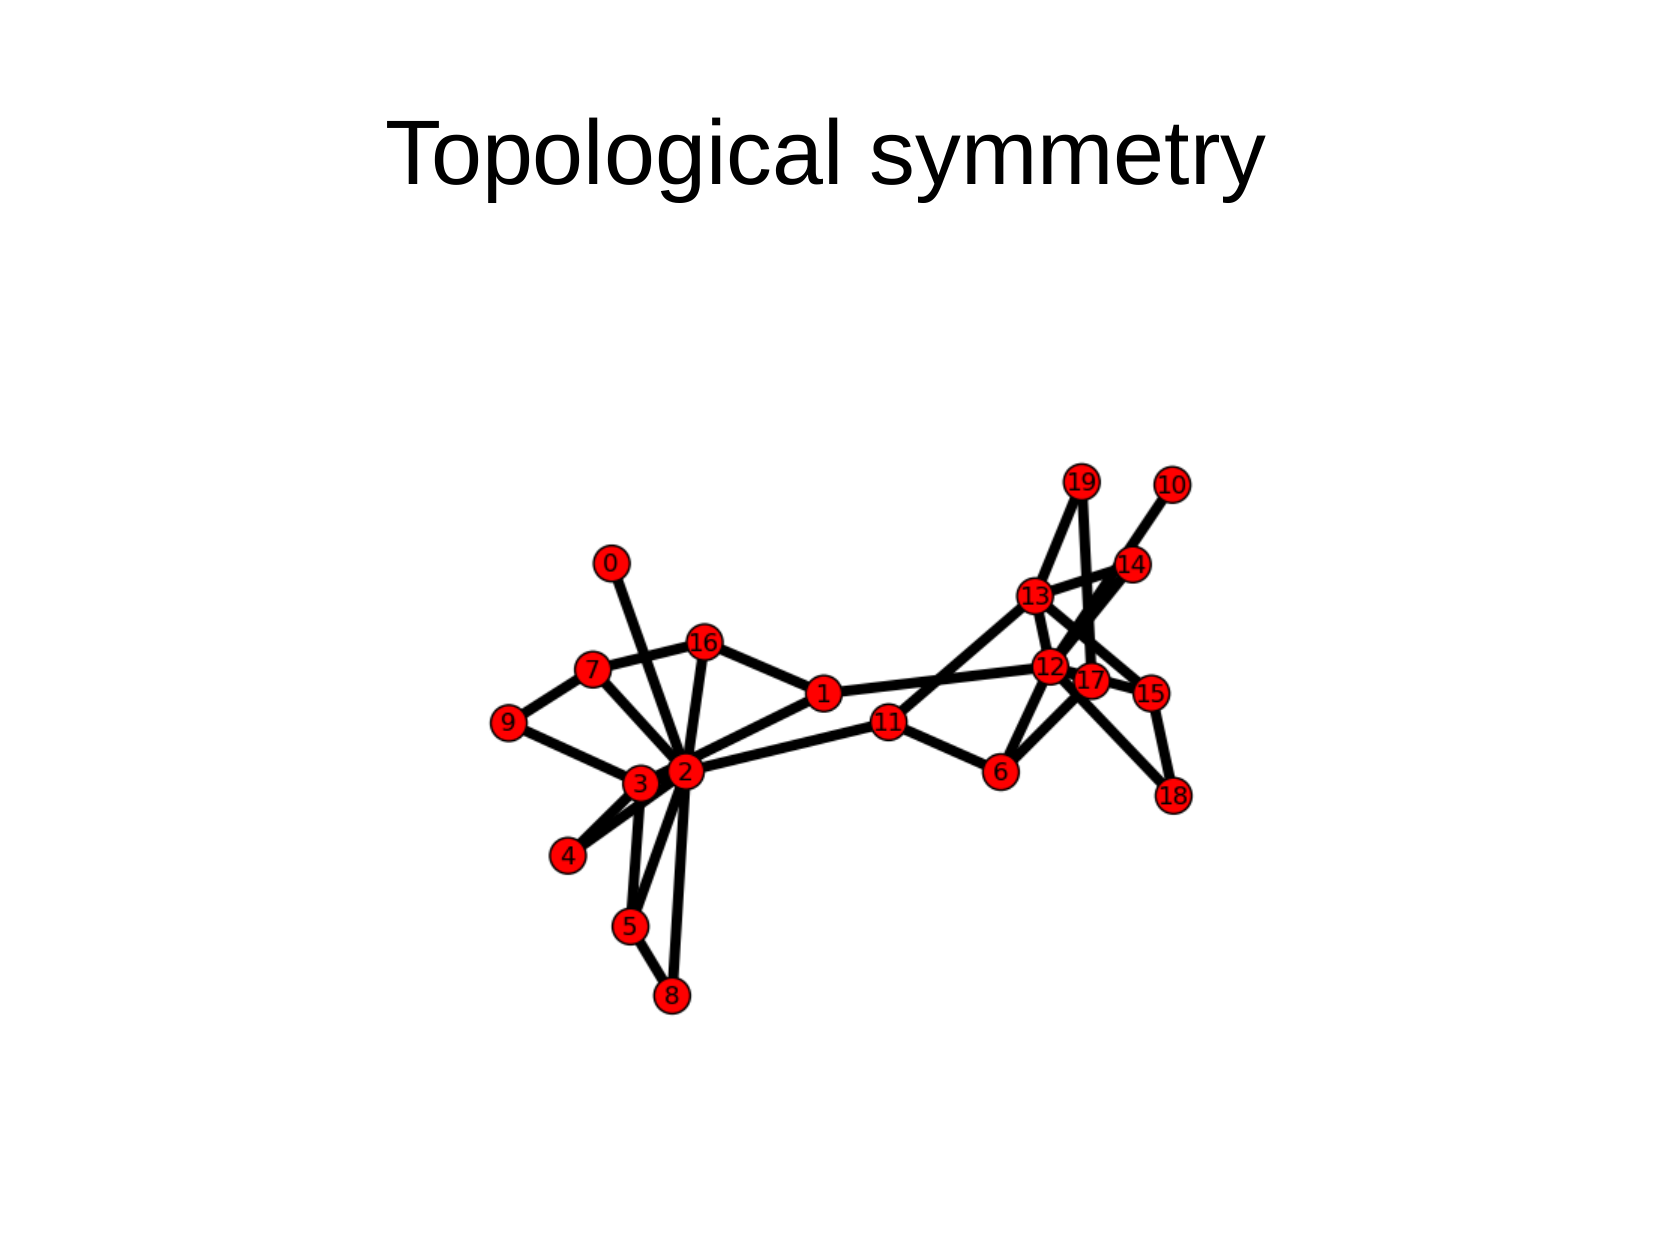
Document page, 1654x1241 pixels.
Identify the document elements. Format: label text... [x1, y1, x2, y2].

picture [226, 288, 1427, 1189]
title Topological symmetry [82, 49, 1571, 257]
